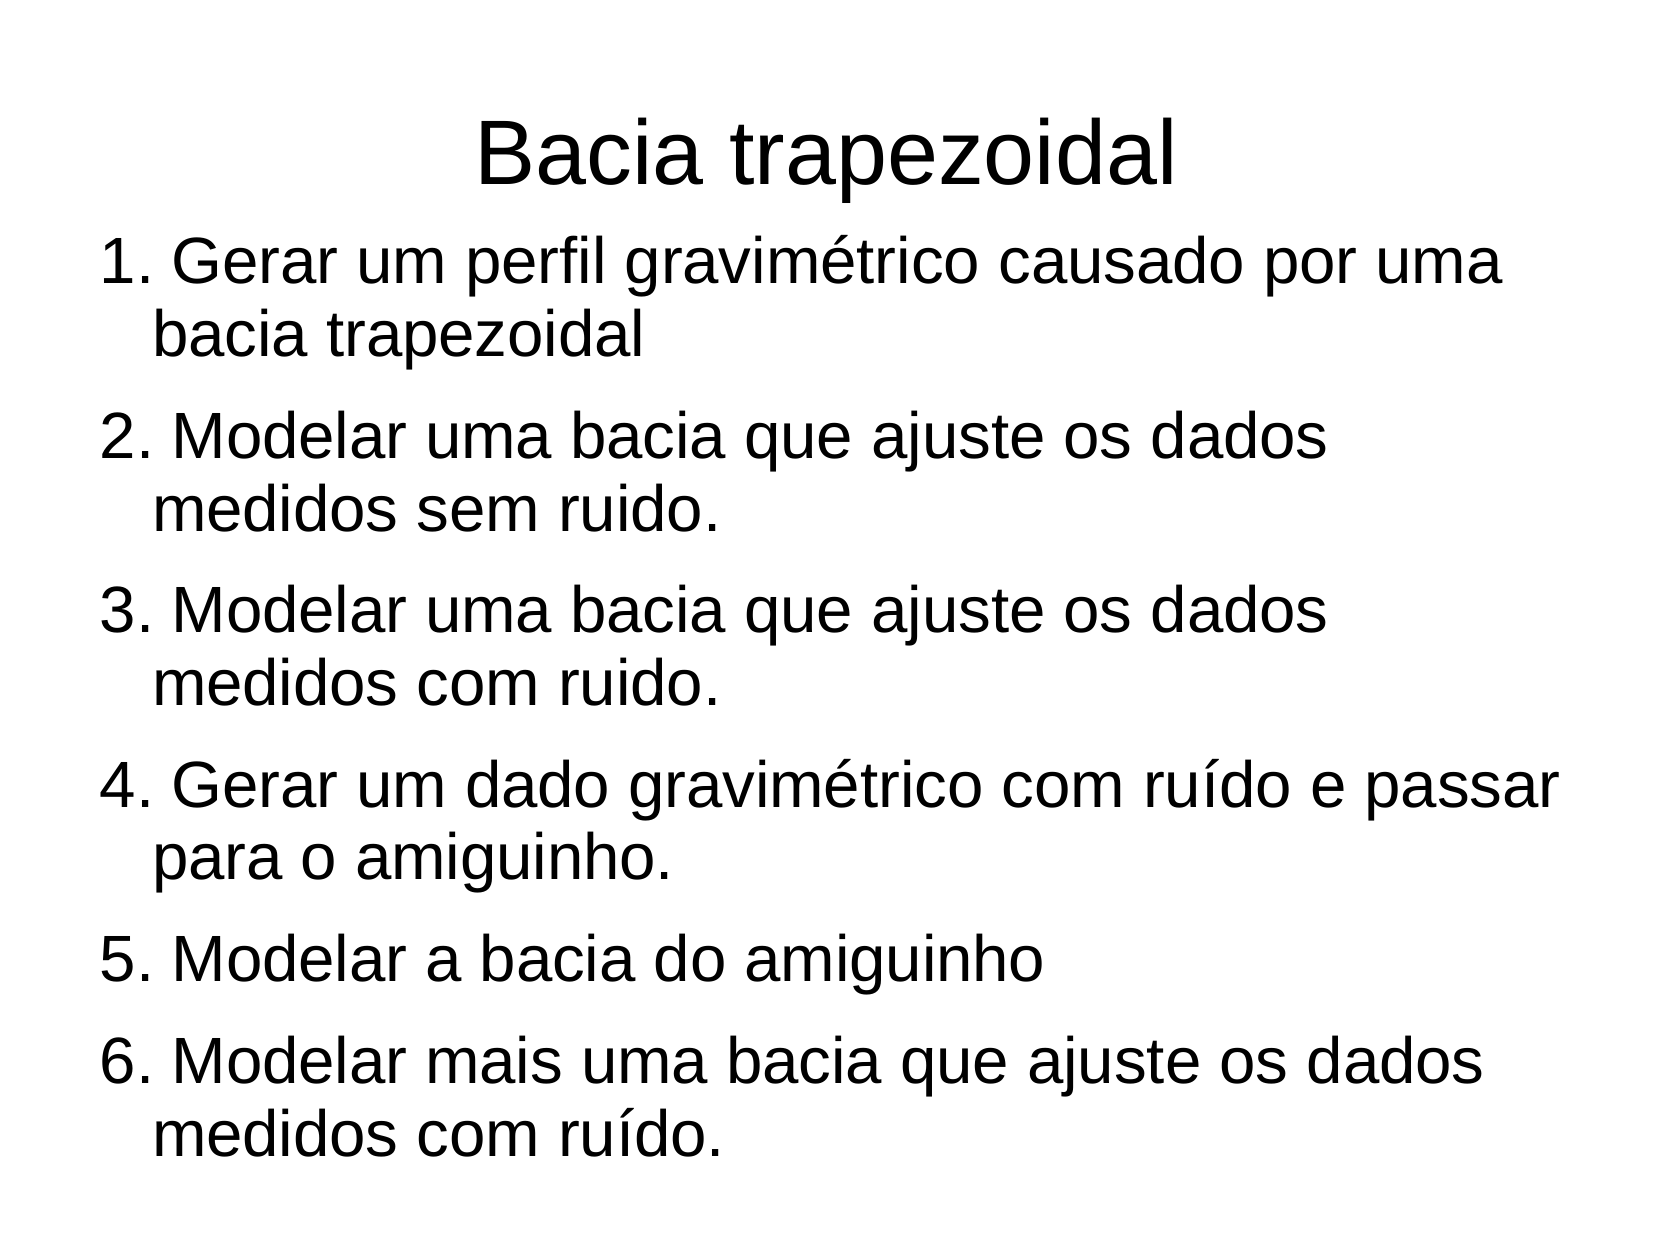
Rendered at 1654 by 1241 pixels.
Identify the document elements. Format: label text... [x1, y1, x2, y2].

list Gerar um perfil gravimétrico causado por uma bacia trapezoidal Modelar uma bacia que ajuste os dados medidos sem ruido. Modelar uma bacia que ajuste os dados medidos com ruido. Gerar um dado gravimétrico com ruído e passar para o amiguinho. Modelar a bacia do amiguinho Modelar mais uma bacia que ajuste os dados medidos com ruído. [82, 225, 1571, 1171]
title Bacia trapezoidal [82, 49, 1571, 225]
